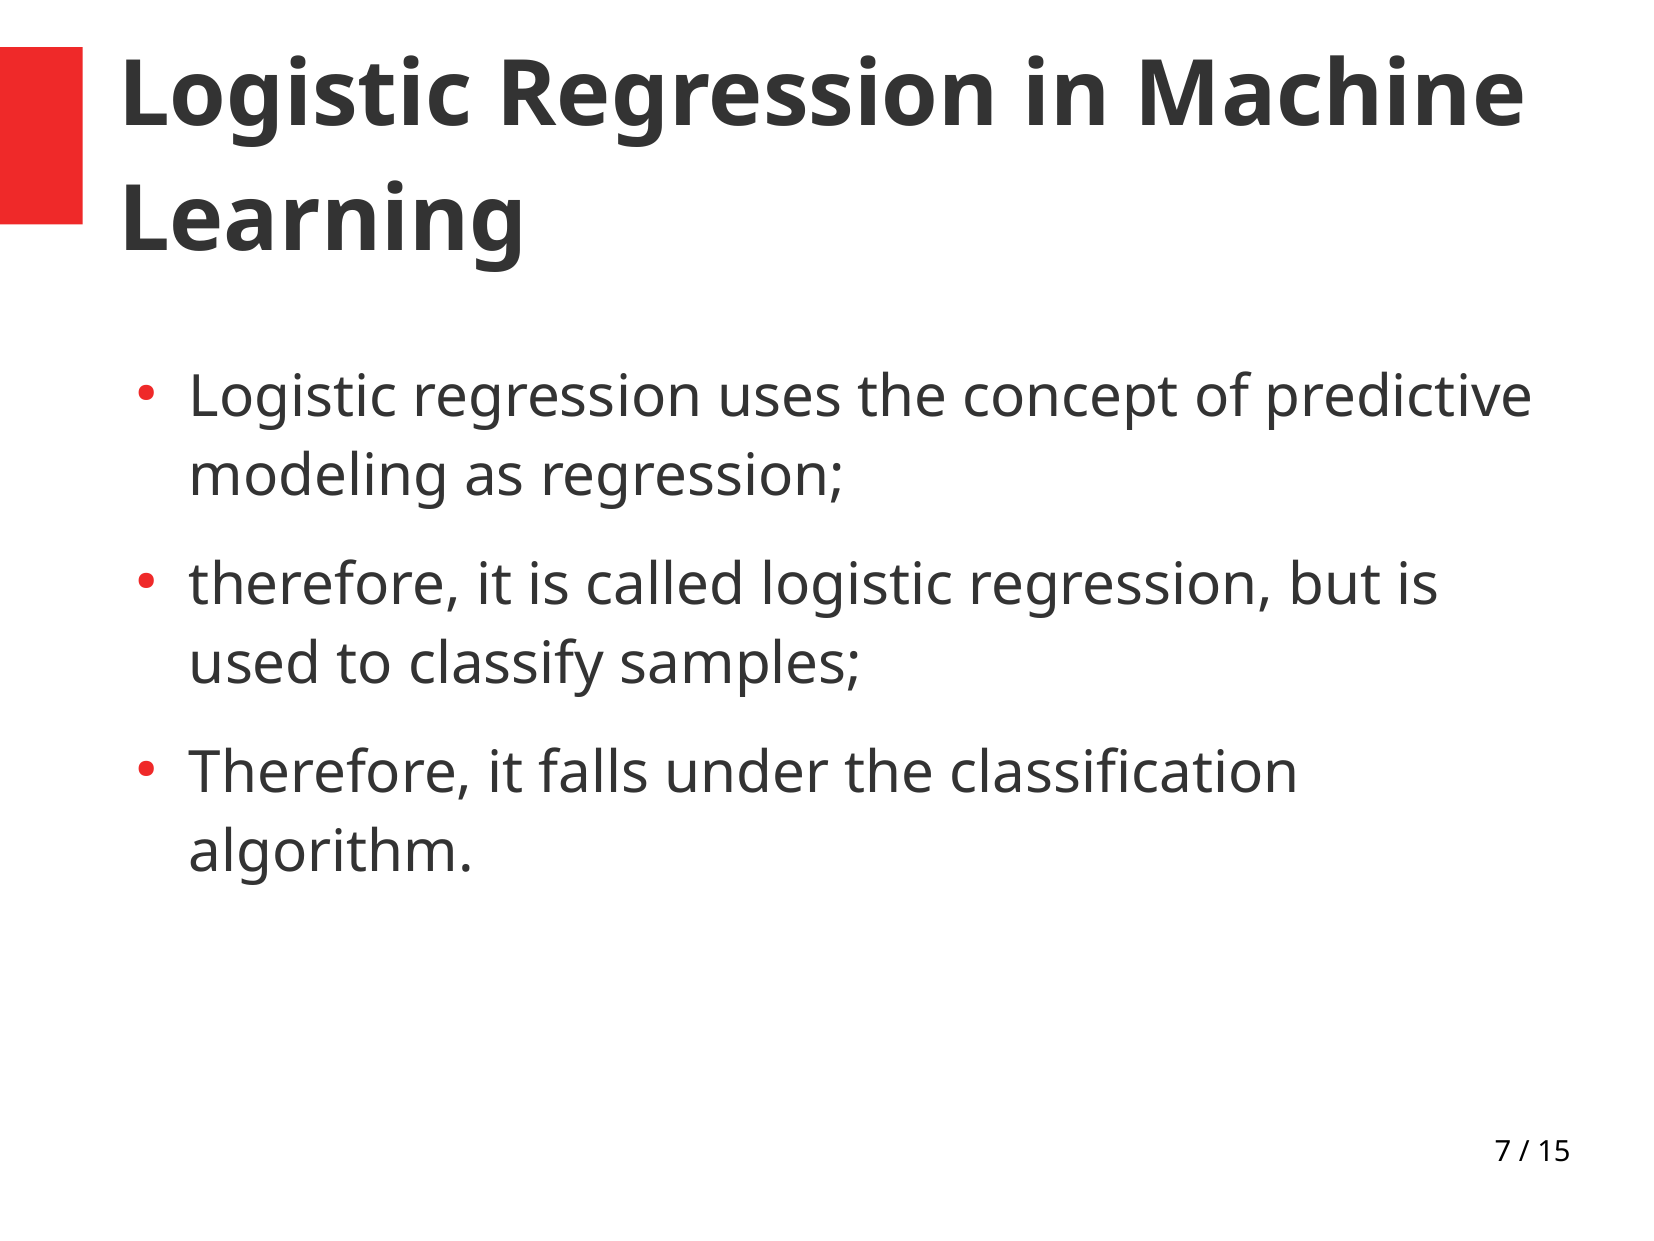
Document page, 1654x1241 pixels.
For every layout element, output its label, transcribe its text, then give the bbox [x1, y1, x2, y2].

list Logistic regression uses the concept of predictive modeling as regression; therefore, it is called logistic regression, but is used to classify samples; Therefore, it falls under the classification algorithm. [118, 354, 1536, 1074]
title Logistic Regression in Machine Learning [118, 28, 1571, 278]
